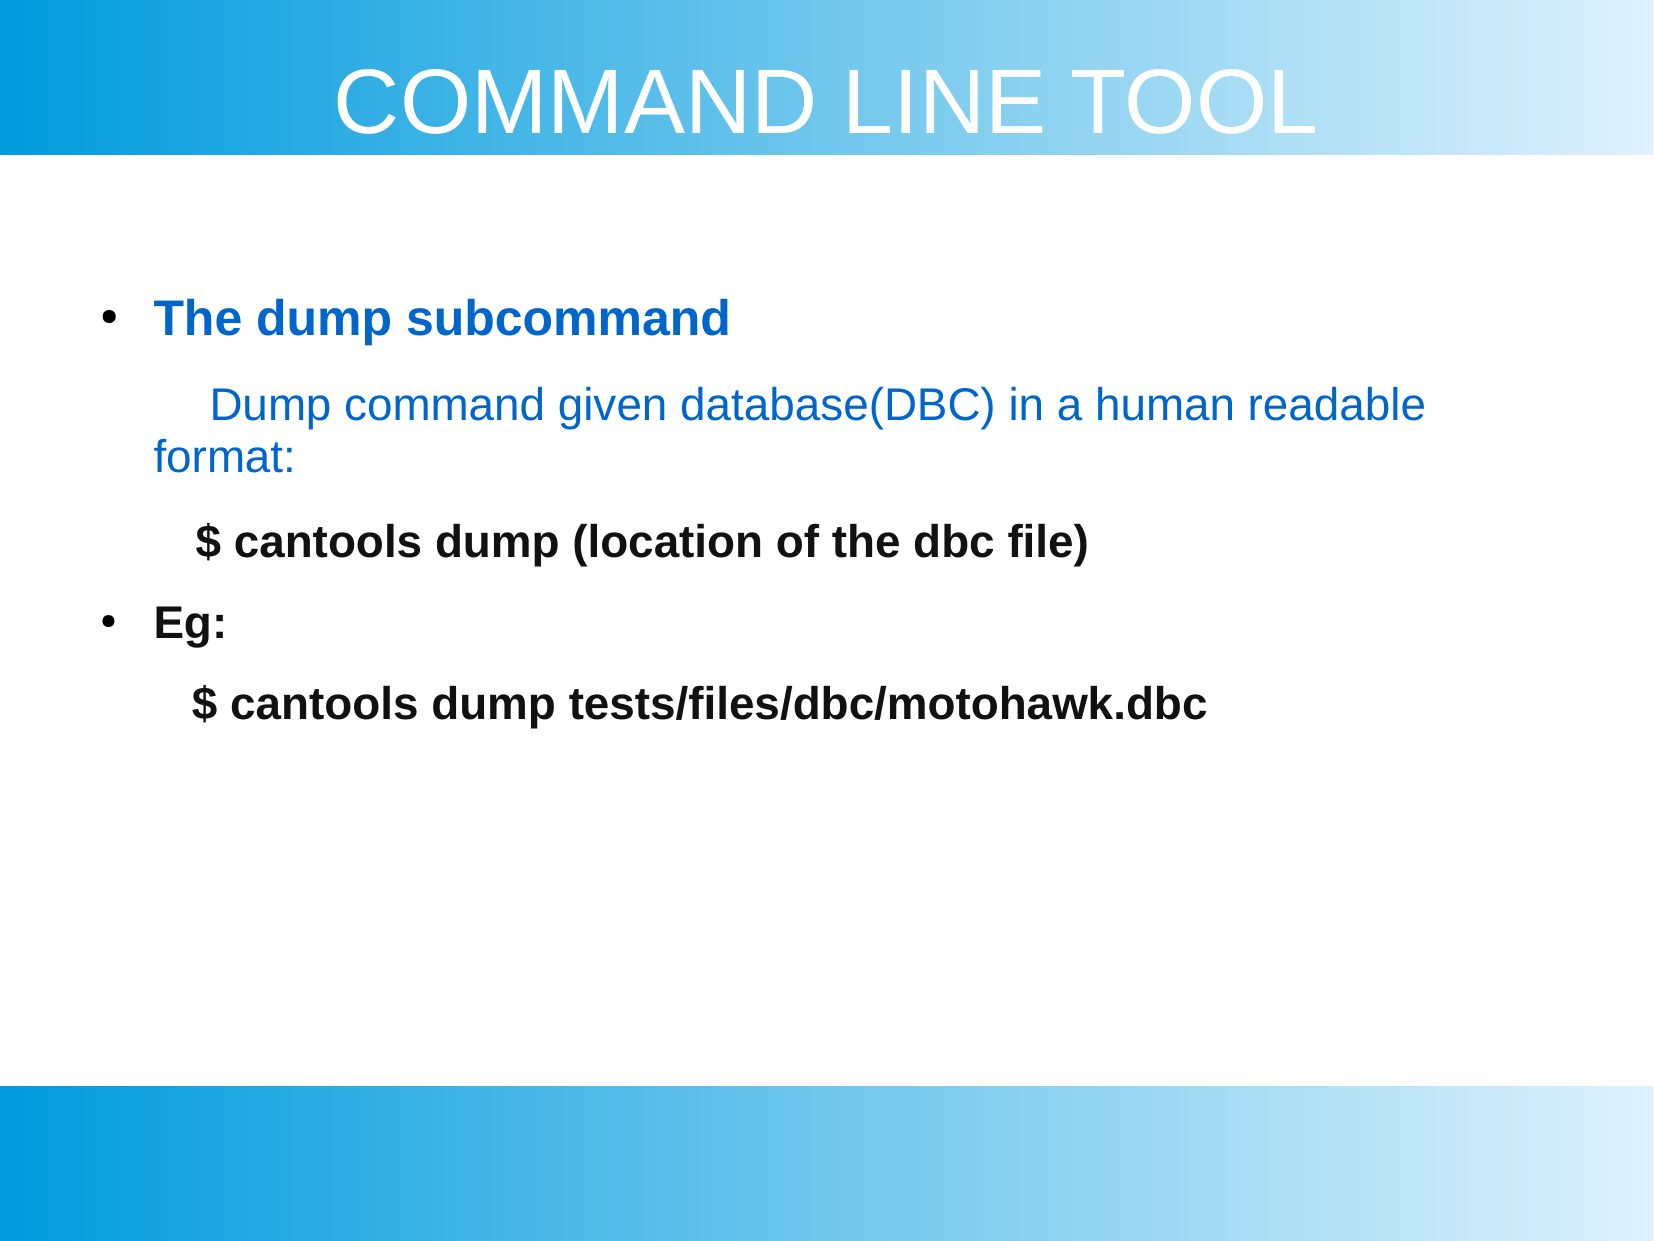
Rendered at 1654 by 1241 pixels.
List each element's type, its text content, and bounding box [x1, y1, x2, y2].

list The dump subcommand Dump command given database(DBC) in a human readable format: $ cantools dump (location of the dbc file) Eg: $ cantools dump tests/files/dbc/motohawk.dbc [82, 290, 1571, 1010]
title COMMAND LINE TOOL [82, 49, 1571, 155]
